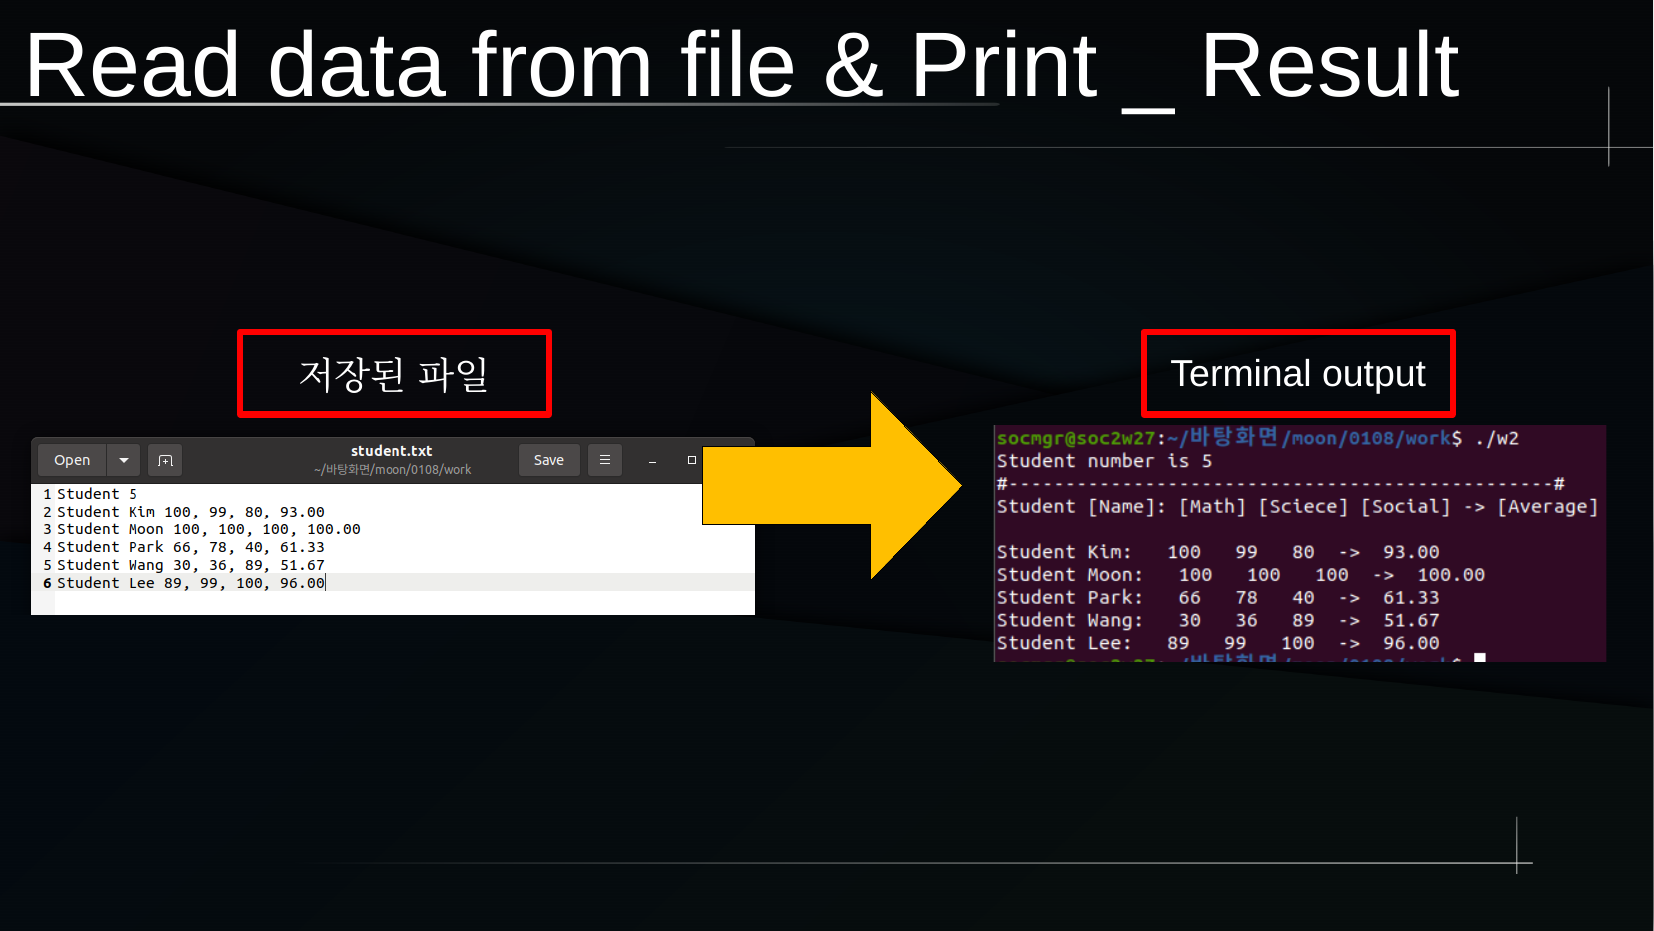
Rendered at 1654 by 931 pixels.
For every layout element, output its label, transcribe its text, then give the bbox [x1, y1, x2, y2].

text_box Terminal output [1143, 331, 1453, 415]
text_box 저장된 파일 [240, 331, 550, 415]
title Read data from file & Print _ Result [23, 11, 1589, 119]
text_box [702, 390, 963, 580]
picture [0, 0, 1654, 931]
